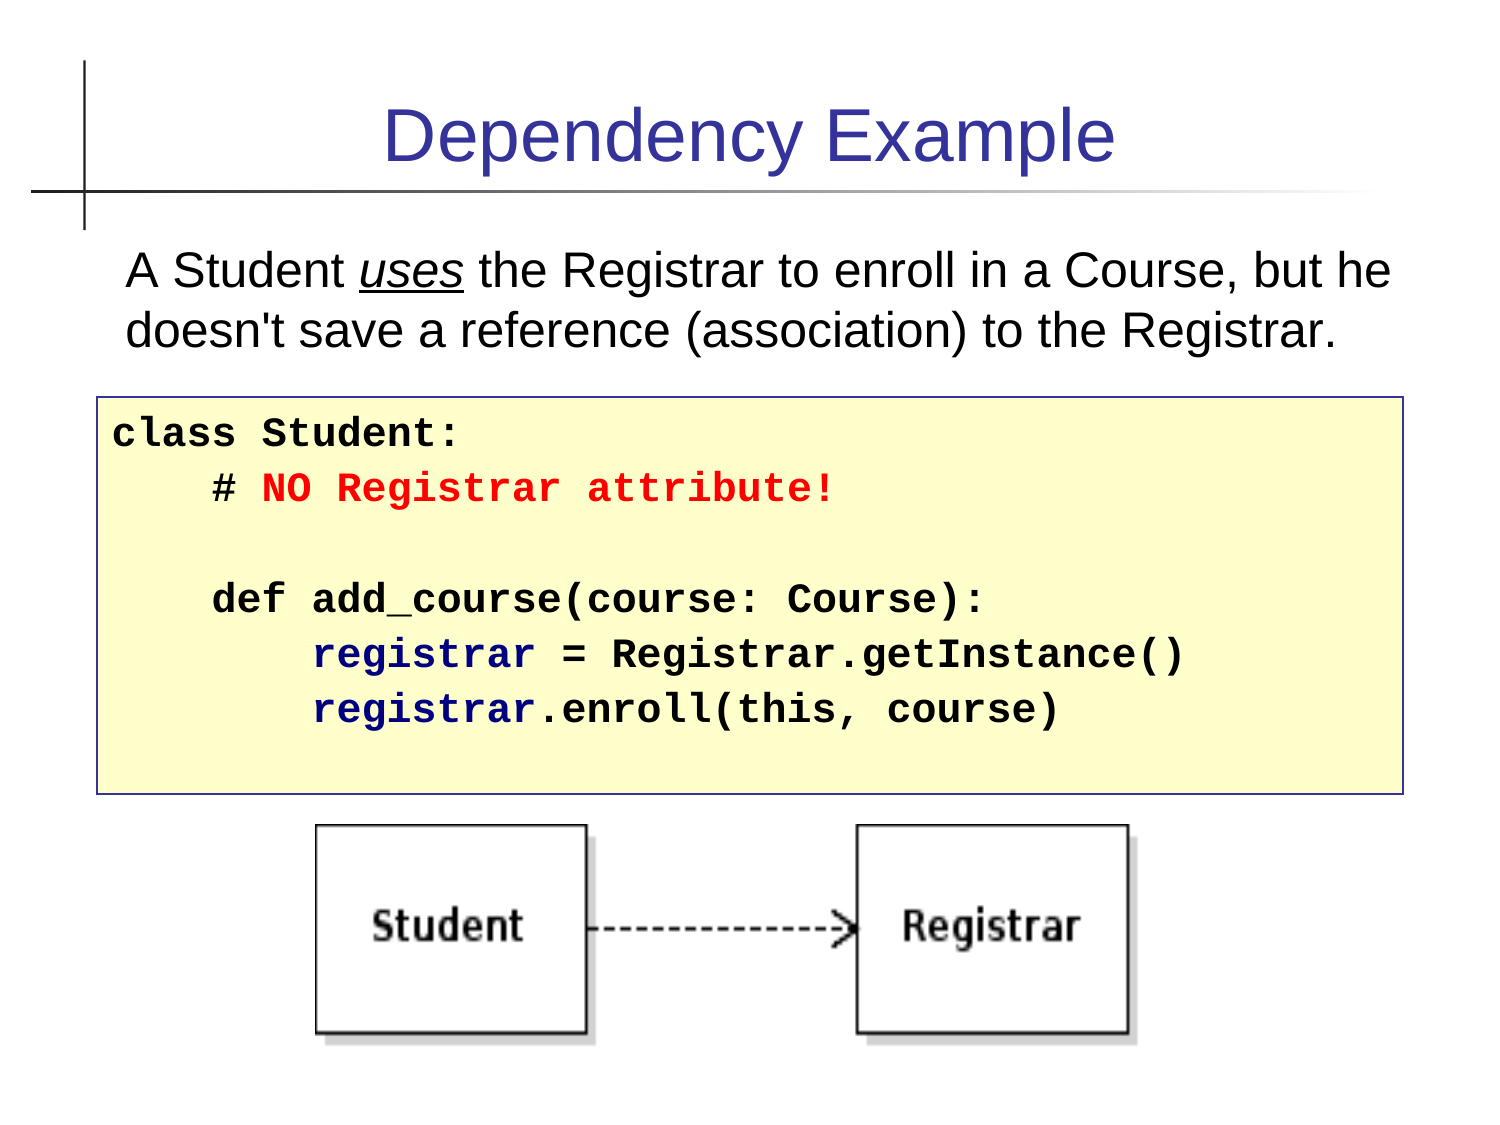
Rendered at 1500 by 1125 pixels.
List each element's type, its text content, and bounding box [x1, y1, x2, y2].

title Dependency Example [100, 42, 1400, 185]
picture [315, 824, 1141, 1051]
list A Student uses the Registrar to enroll in a Course, but he doesn't save a reference (association) to the Registrar. [110, 229, 1411, 393]
text_box class Student: # NO Registrar attribute! def add_course(course: Course): registrar = Registrar.getInstance() registrar.enroll(this, course) [96, 397, 1404, 794]
